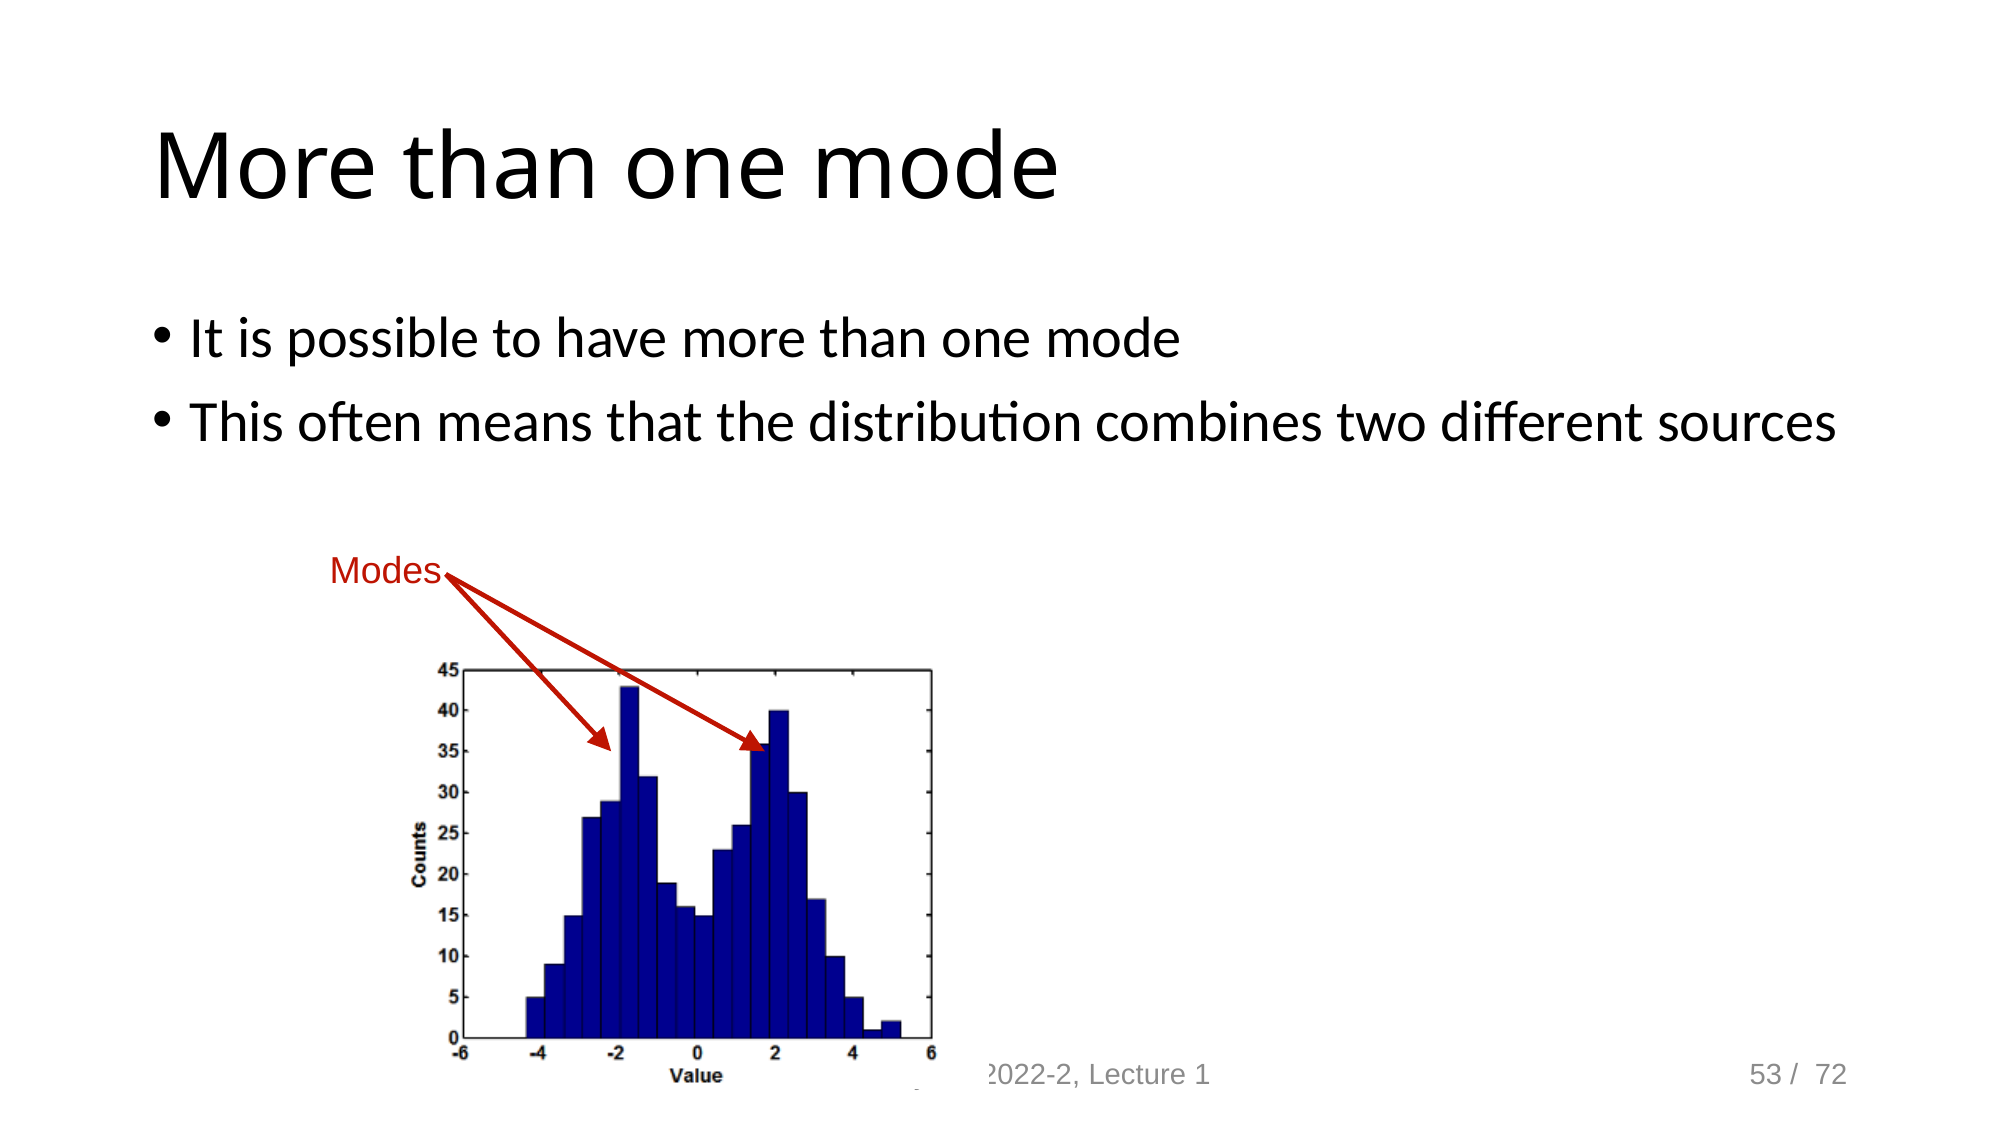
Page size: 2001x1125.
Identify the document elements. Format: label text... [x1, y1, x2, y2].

footer Data analysis, 2022-2, Lecture 1 [662, 1042, 1338, 1103]
picture [385, 636, 989, 1089]
slide_number <number> / 72 [1412, 1042, 1863, 1103]
text_box Modes [314, 538, 457, 599]
list It is possible to have more than one mode This often means that the distribution combines two different sources [461, 586, 550, 636]
list It is possible to have more than one mode This often means that the distribution combines two different sources [137, 299, 1863, 1014]
title More than one mode [137, 59, 1863, 278]
